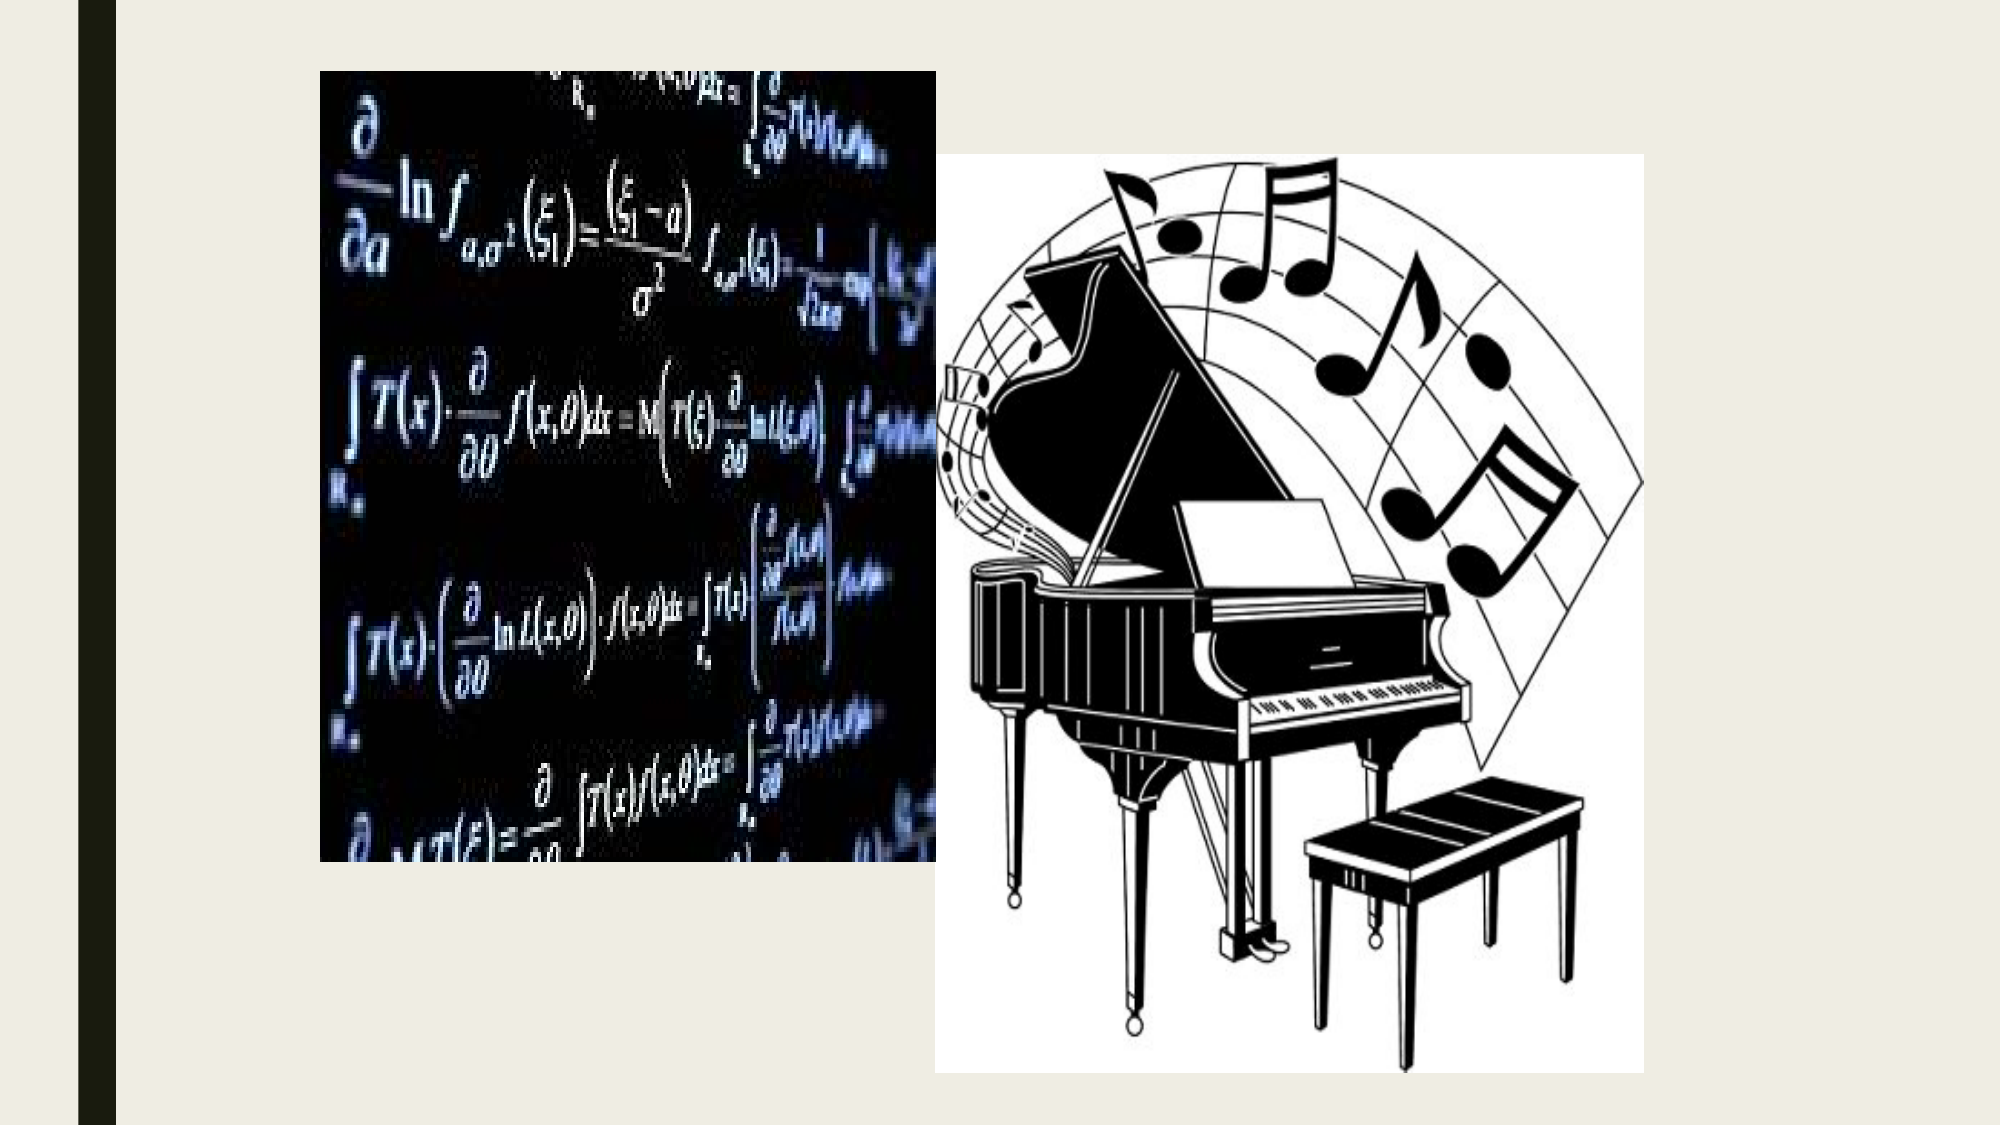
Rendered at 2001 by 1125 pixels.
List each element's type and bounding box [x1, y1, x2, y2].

picture [320, 71, 1644, 1073]
